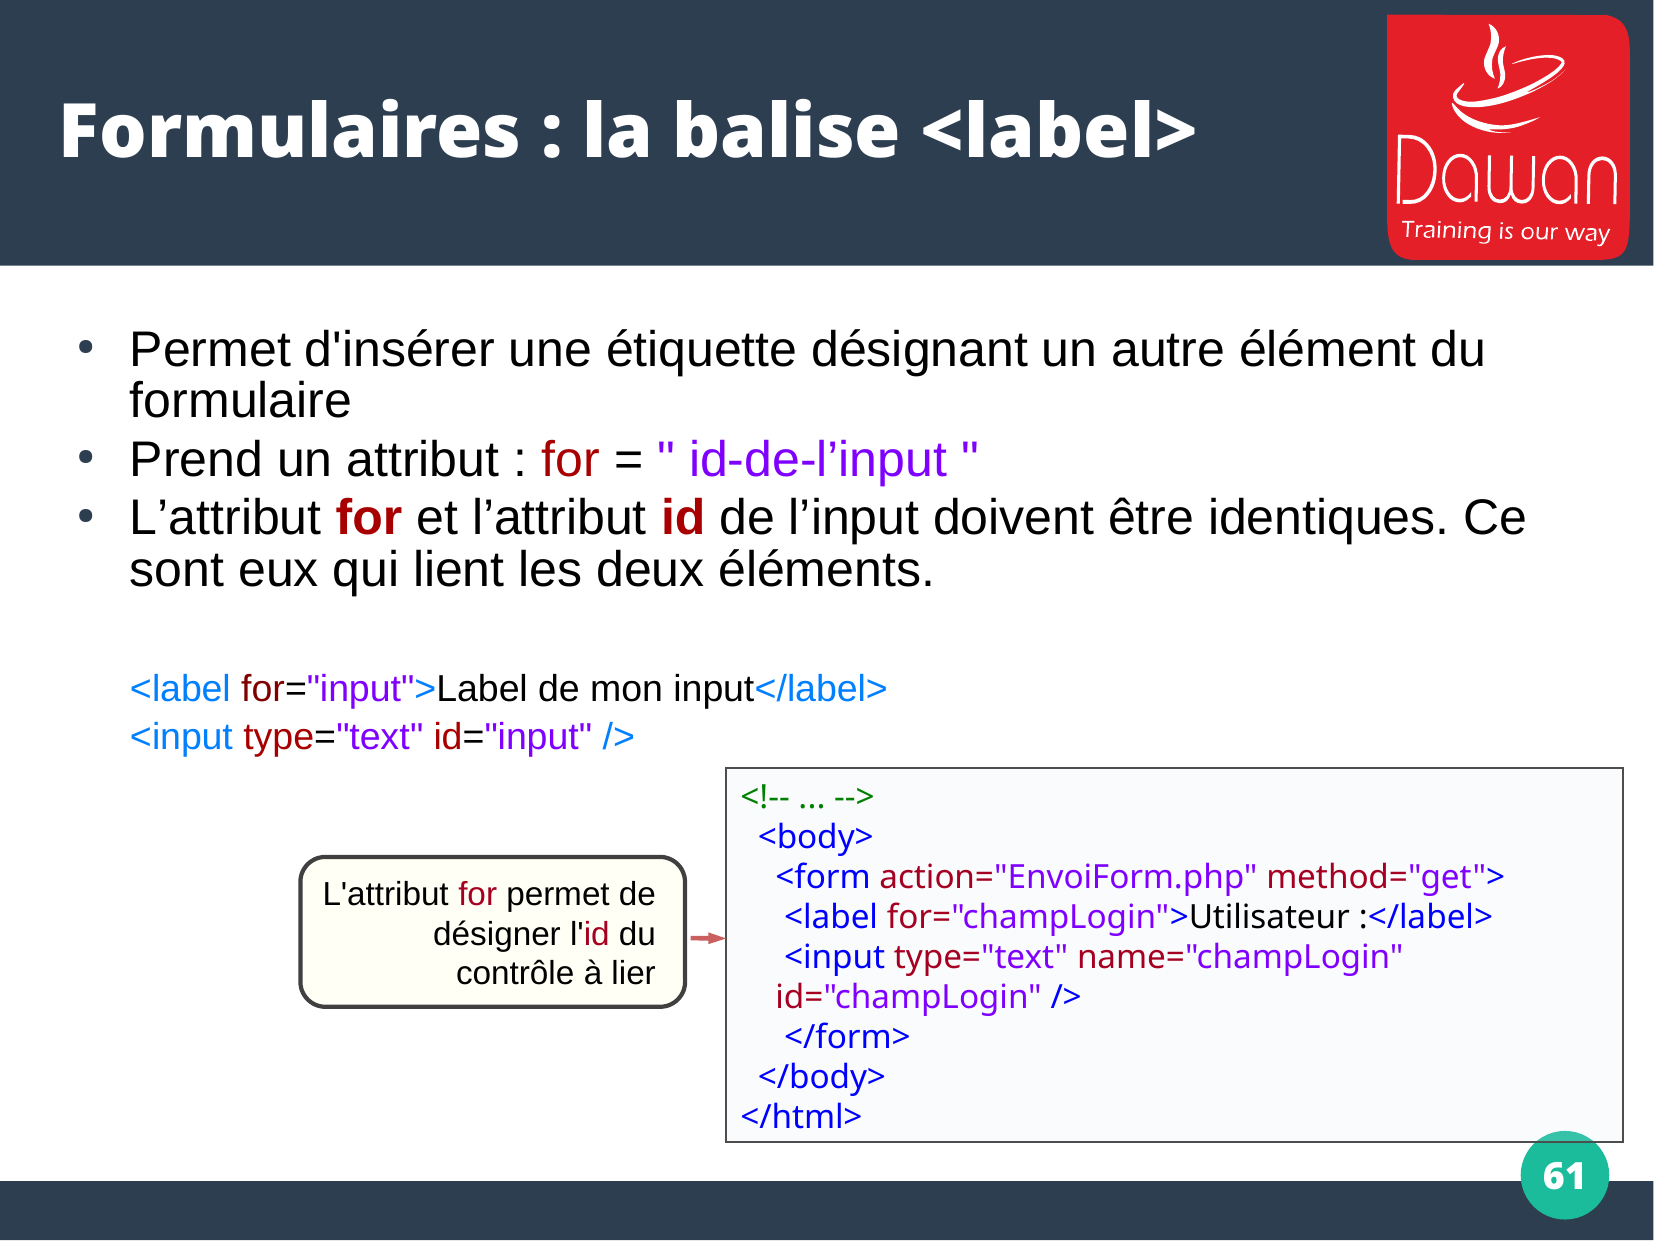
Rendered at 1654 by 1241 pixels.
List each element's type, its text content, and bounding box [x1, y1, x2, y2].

list Permet d'insérer une étiquette désignant un autre élément du formulaire Prend un attribut : for = " id-de-l’input " L’attribut for et l’attribut id de l’input doivent être identiques. Ce sont eux qui lient les deux éléments. <label for="input">Label de mon input</label> <input type="text" id="input" /> [59, 324, 1595, 1152]
text_box <!-- ... --> <body> <form action="EnvoiForm.php" method="get"> <label for="champLogin">Utilisateur :</label> <input type="text" name="champLogin" id="champLogin" /> </form> </body> </html> [725, 767, 1624, 1143]
text_box L'attribut for permet de désigner l'id du contrôle à lier [300, 856, 686, 1007]
picture [1387, 14, 1630, 260]
title Formulaires : la balise <label> [59, 49, 1387, 207]
